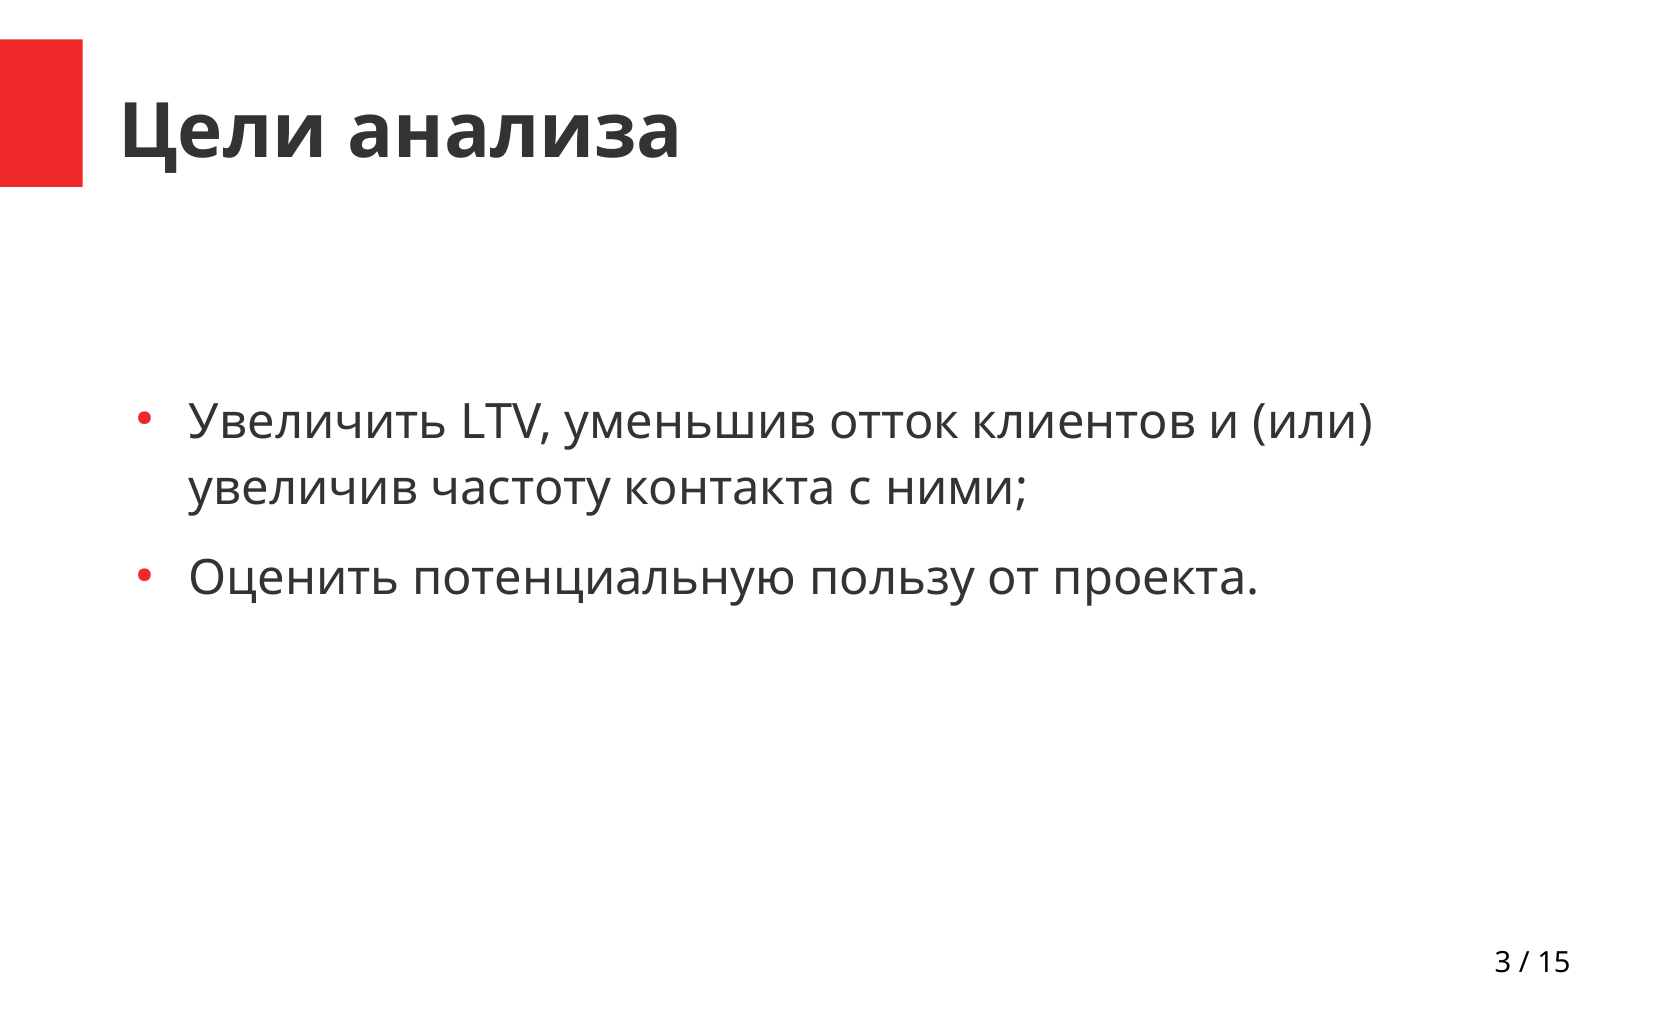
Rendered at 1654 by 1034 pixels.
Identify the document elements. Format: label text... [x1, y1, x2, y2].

title Цели анализа [118, 41, 1571, 214]
list Увеличить LTV, уменьшив отток клиентов и (или) увеличив частоту контакта с ними; Оценить потенциальную пользу от проекта. [118, 295, 1536, 895]
